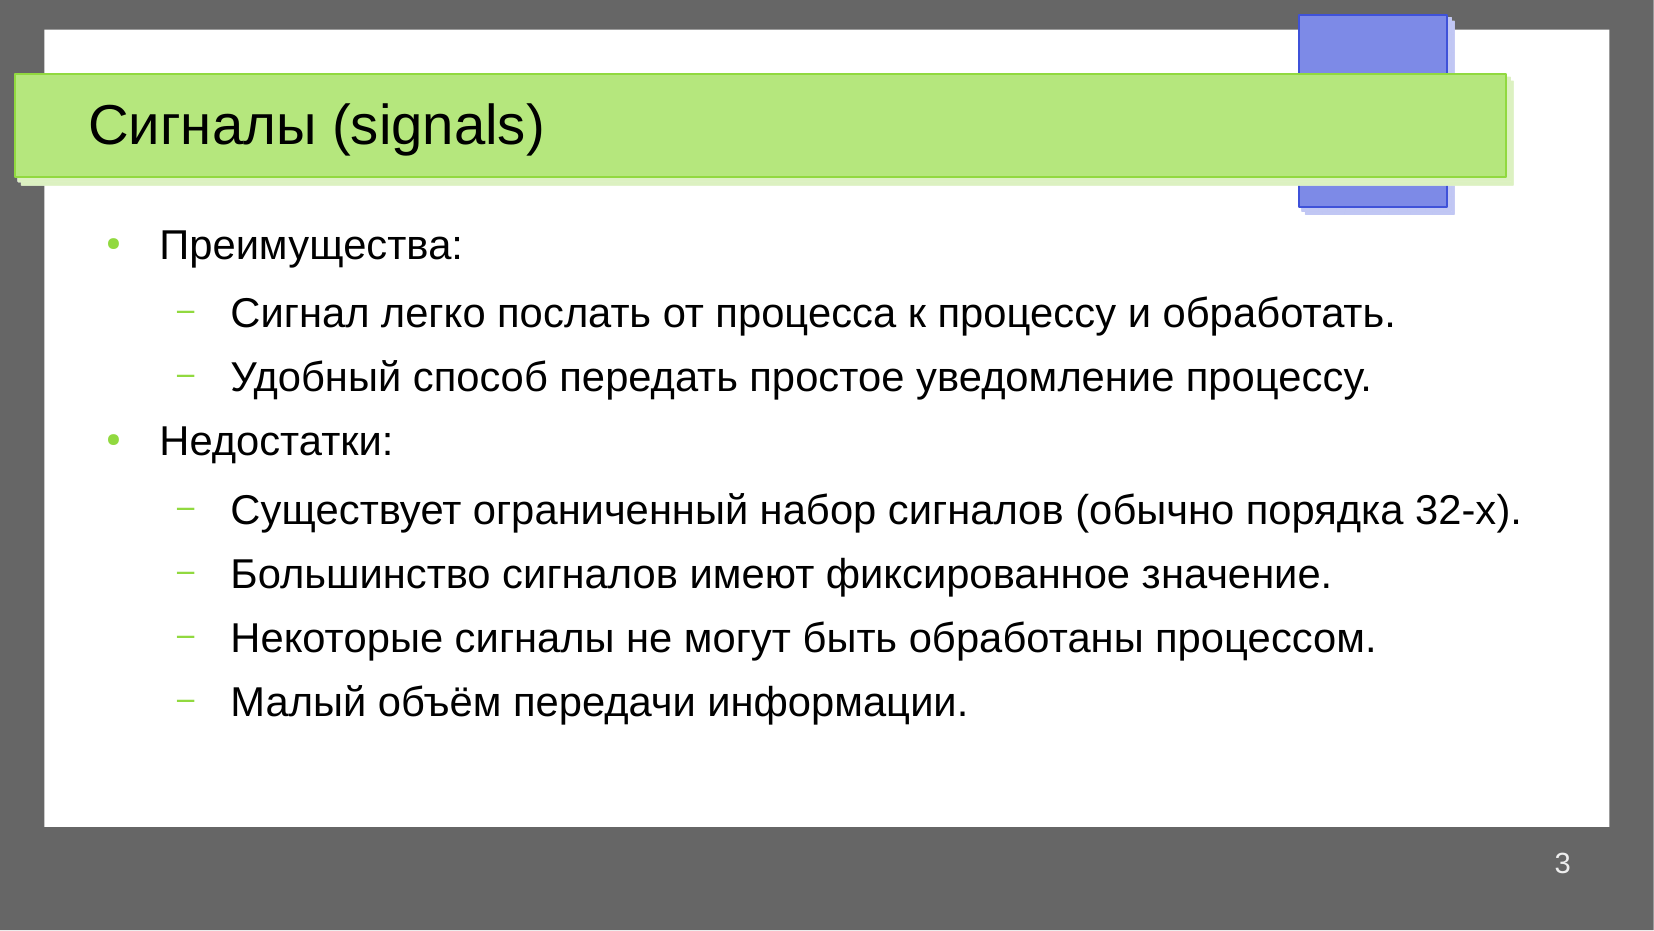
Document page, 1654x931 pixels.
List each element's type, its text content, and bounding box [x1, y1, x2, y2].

title Сигналы (signals) [88, 73, 1506, 178]
list Преимущества: Сигнал легко послать от процесса к процессу и обработать. Удобный способ передать простое уведомление процессу. Недостатки: Существует ограниченный набор сигналов (обычно порядка 32-х). Большинство сигналов имеют фиксированное значение. Некоторые сигналы не могут быть обработаны процессом. Малый объём передачи информации. [88, 221, 1565, 813]
